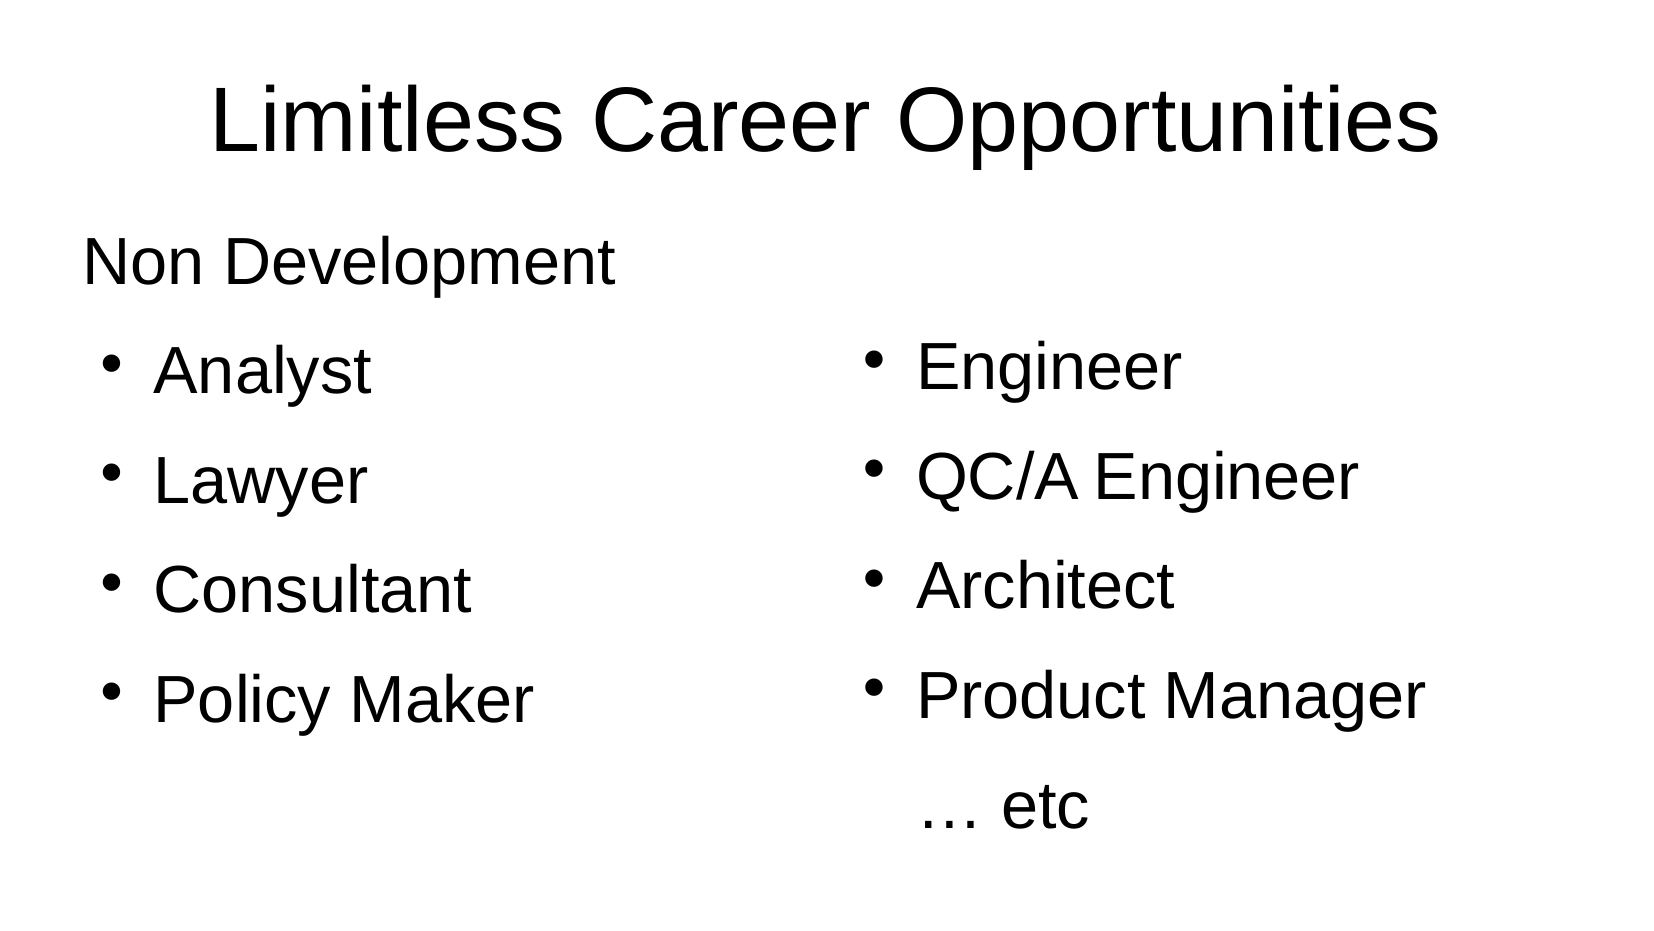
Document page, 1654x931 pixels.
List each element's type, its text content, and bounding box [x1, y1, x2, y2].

title Limitless Career Opportunities [82, 37, 1571, 192]
list Non Development Analyst Lawyer Consultant Policy Maker [82, 217, 809, 757]
list Engineer QC/A Engineer Architect Product Manager … etc [845, 323, 1571, 862]
